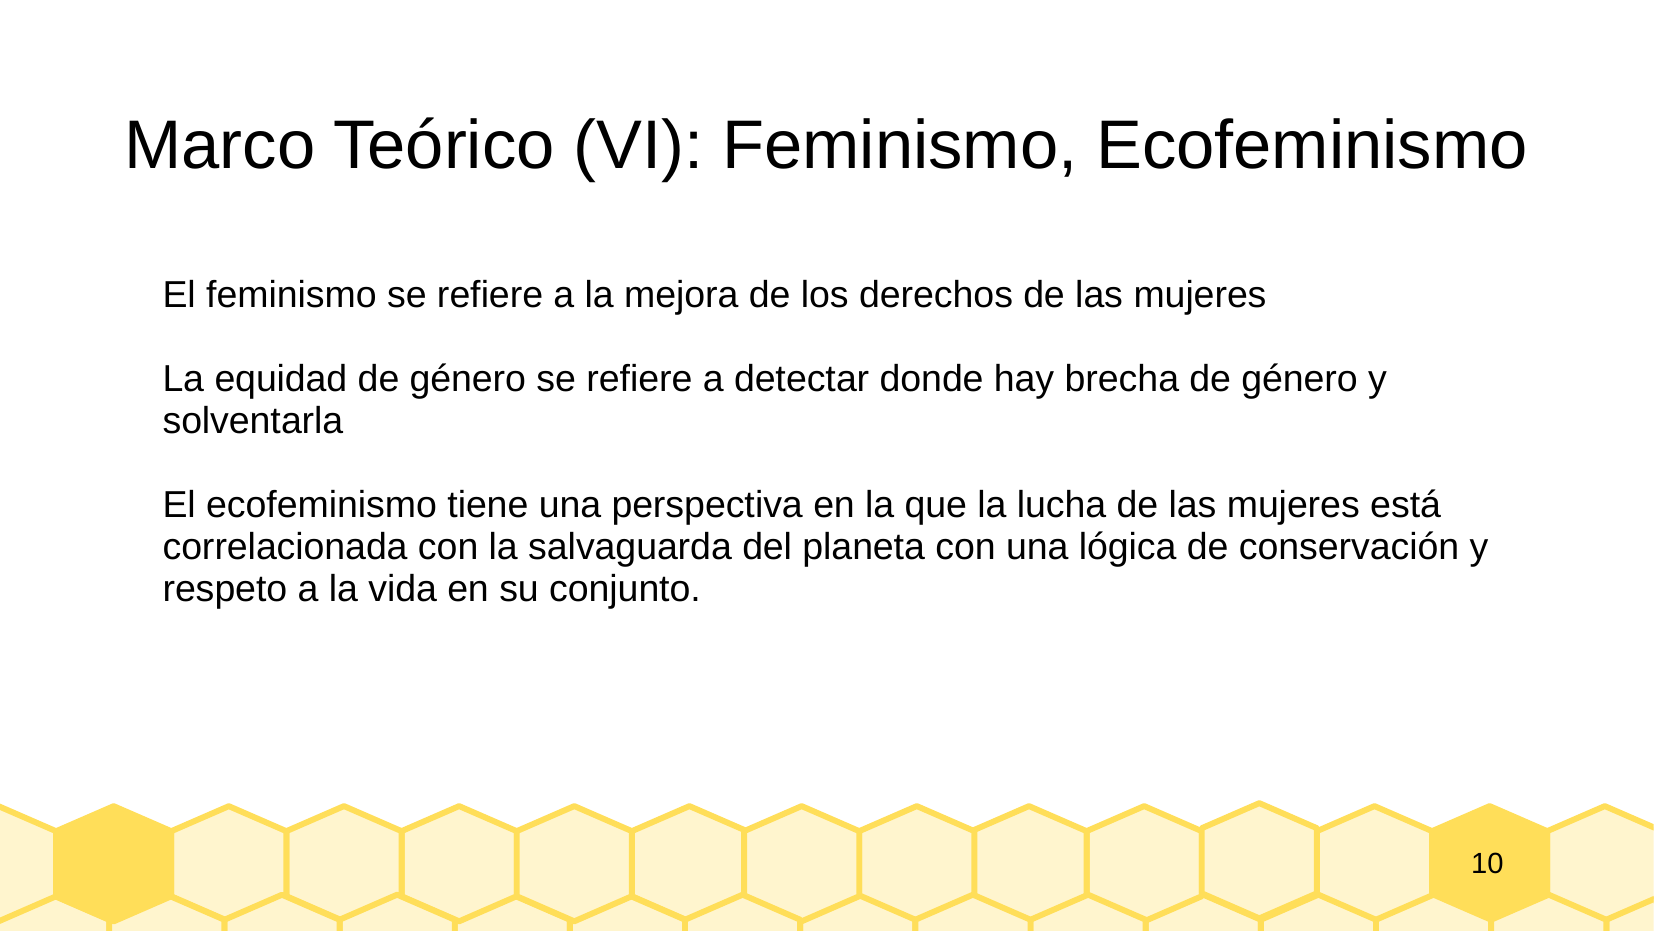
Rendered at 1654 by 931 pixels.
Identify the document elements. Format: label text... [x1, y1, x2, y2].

title Marco Teórico (VI): Feminismo, Ecofeminismo [88, 70, 1565, 219]
text_box El feminismo se refiere a la mejora de los derechos de las mujeres La equidad de género se refiere a detectar donde hay brecha de género y solventarla El ecofeminismo tiene una perspectiva en la que la lucha de las mujeres está correlacionada con la salvaguarda del planeta con una lógica de conservación y respeto a la vida en su conjunto. [147, 265, 1506, 617]
